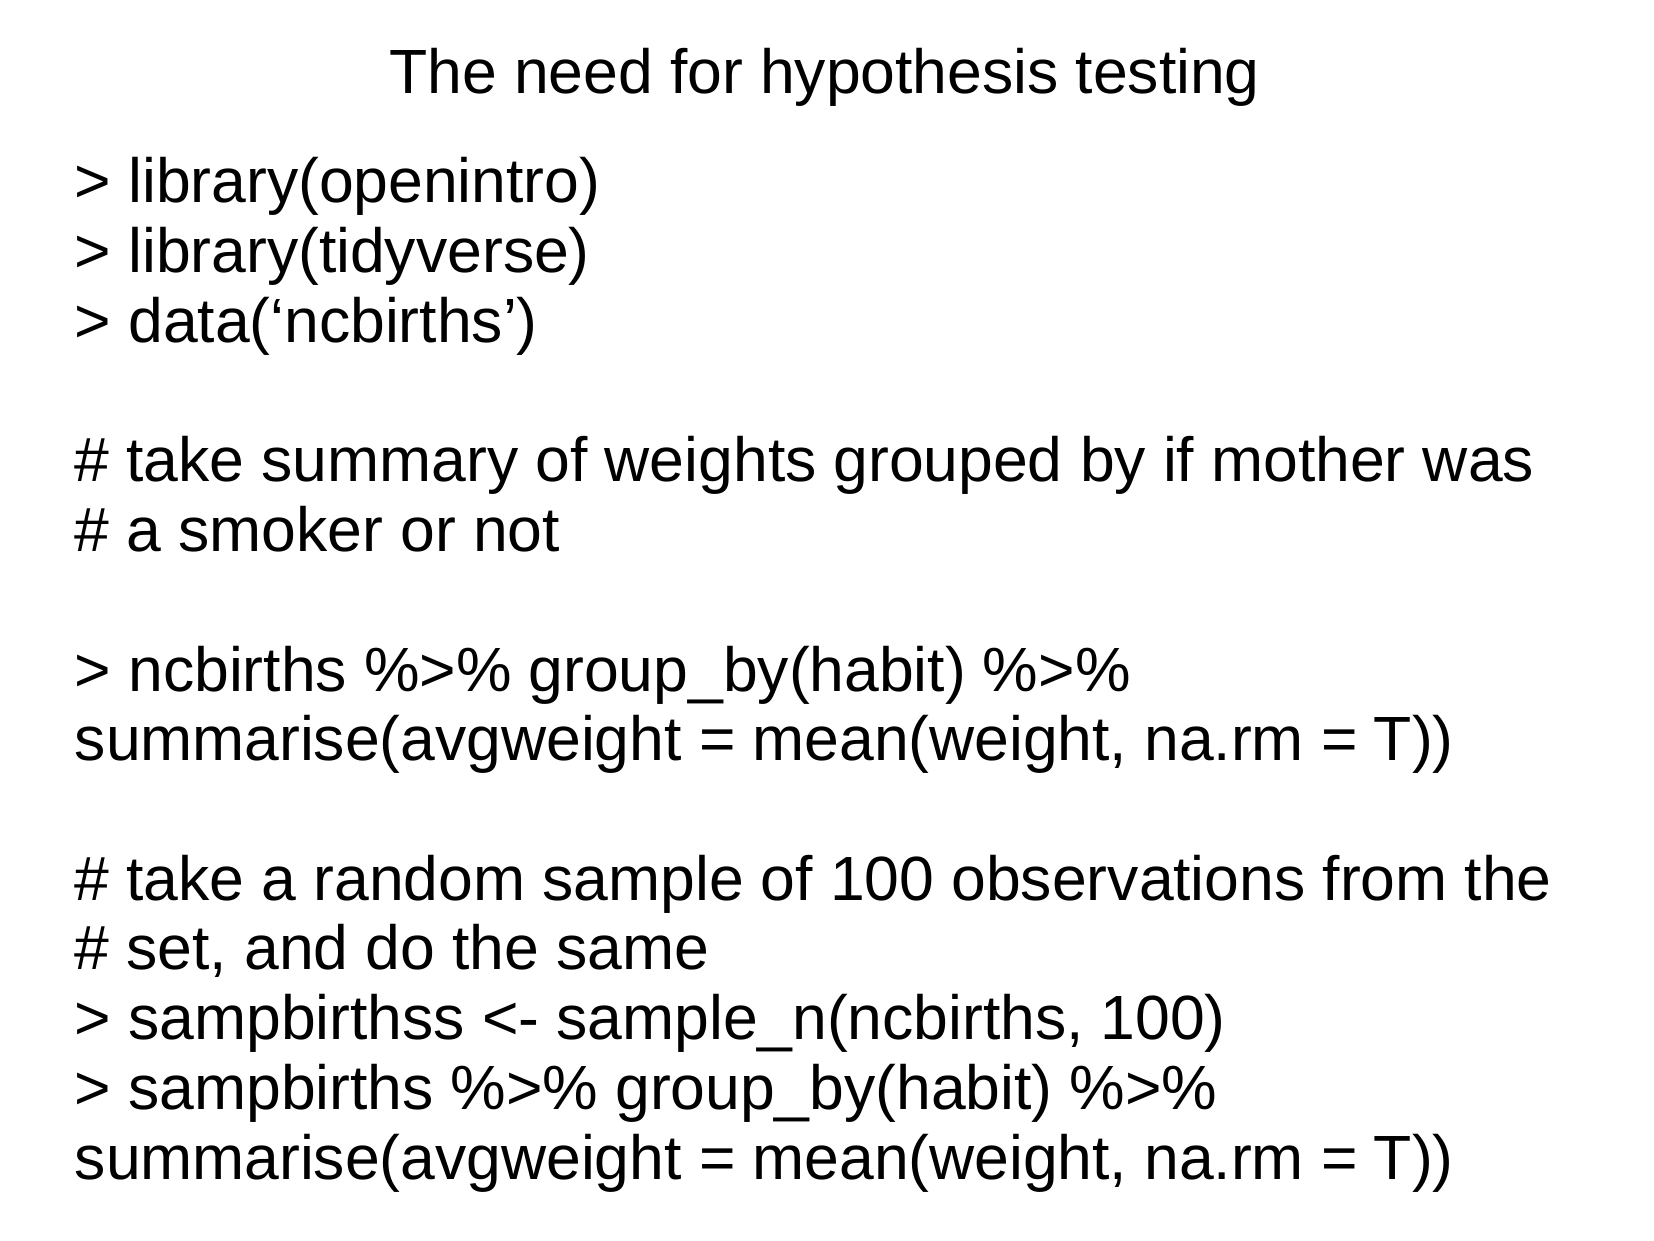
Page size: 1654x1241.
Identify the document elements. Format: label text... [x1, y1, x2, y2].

text_box The need for hypothesis testing [60, 30, 1591, 115]
text_box > library(openintro) > library(tidyverse) > data(‘ncbirths’) # take summary of weights grouped by if mother was # a smoker or not > ncbirths %>% group_by(habit) %>% summarise(avgweight = mean(weight, na.rm = T)) # take a random sample of 100 observations from the # set, and do the same > sampbirthss <- sample_n(ncbirths, 100) > sampbirths %>% group_by(habit) %>% summarise(avgweight = mean(weight, na.rm = T)) [60, 139, 1591, 1201]
